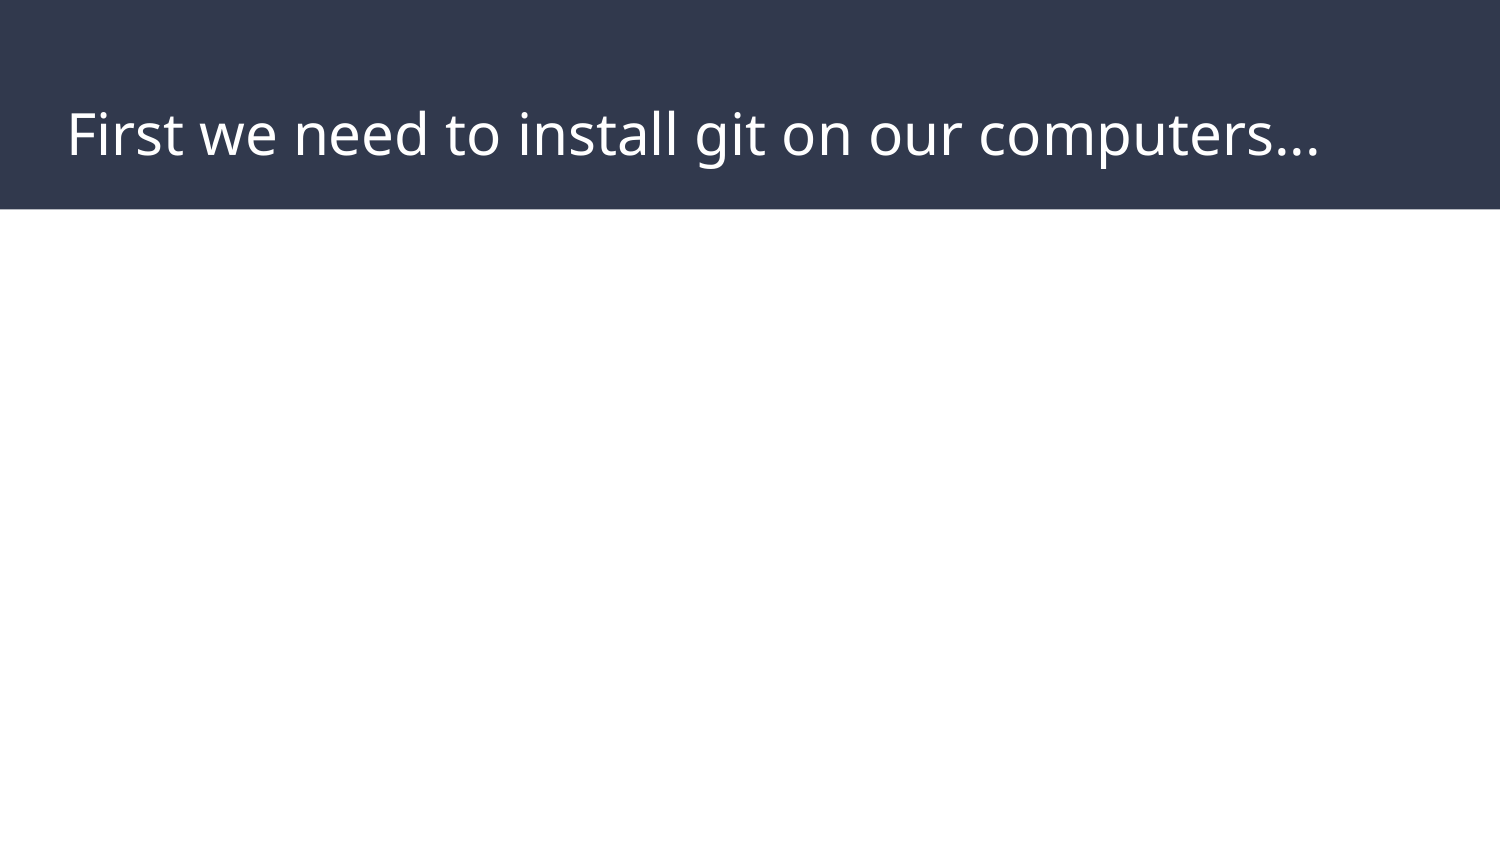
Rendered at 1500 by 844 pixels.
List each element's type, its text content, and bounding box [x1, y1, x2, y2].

title First we need to install git on our computers... [51, 82, 1449, 185]
